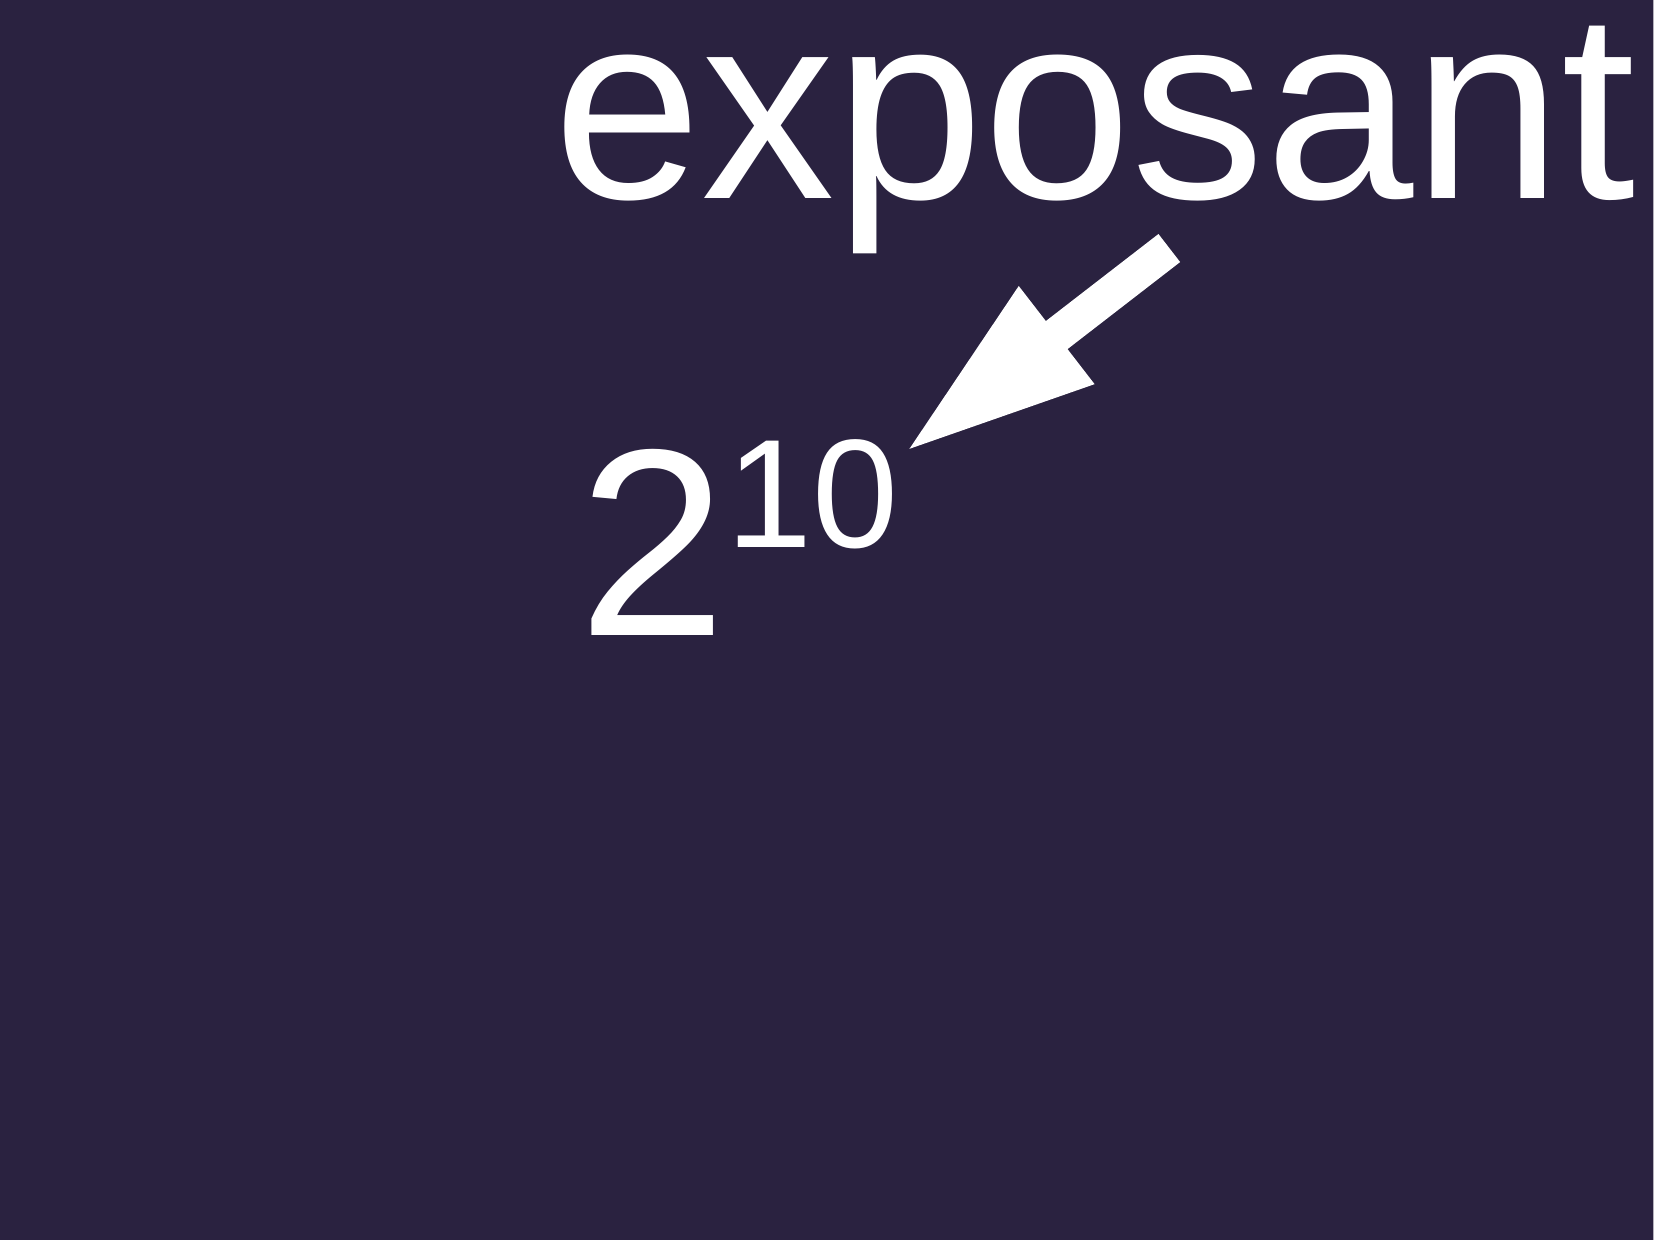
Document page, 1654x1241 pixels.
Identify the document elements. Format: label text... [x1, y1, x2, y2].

title 210 [578, 343, 1654, 780]
title exposant [553, 0, 1654, 343]
